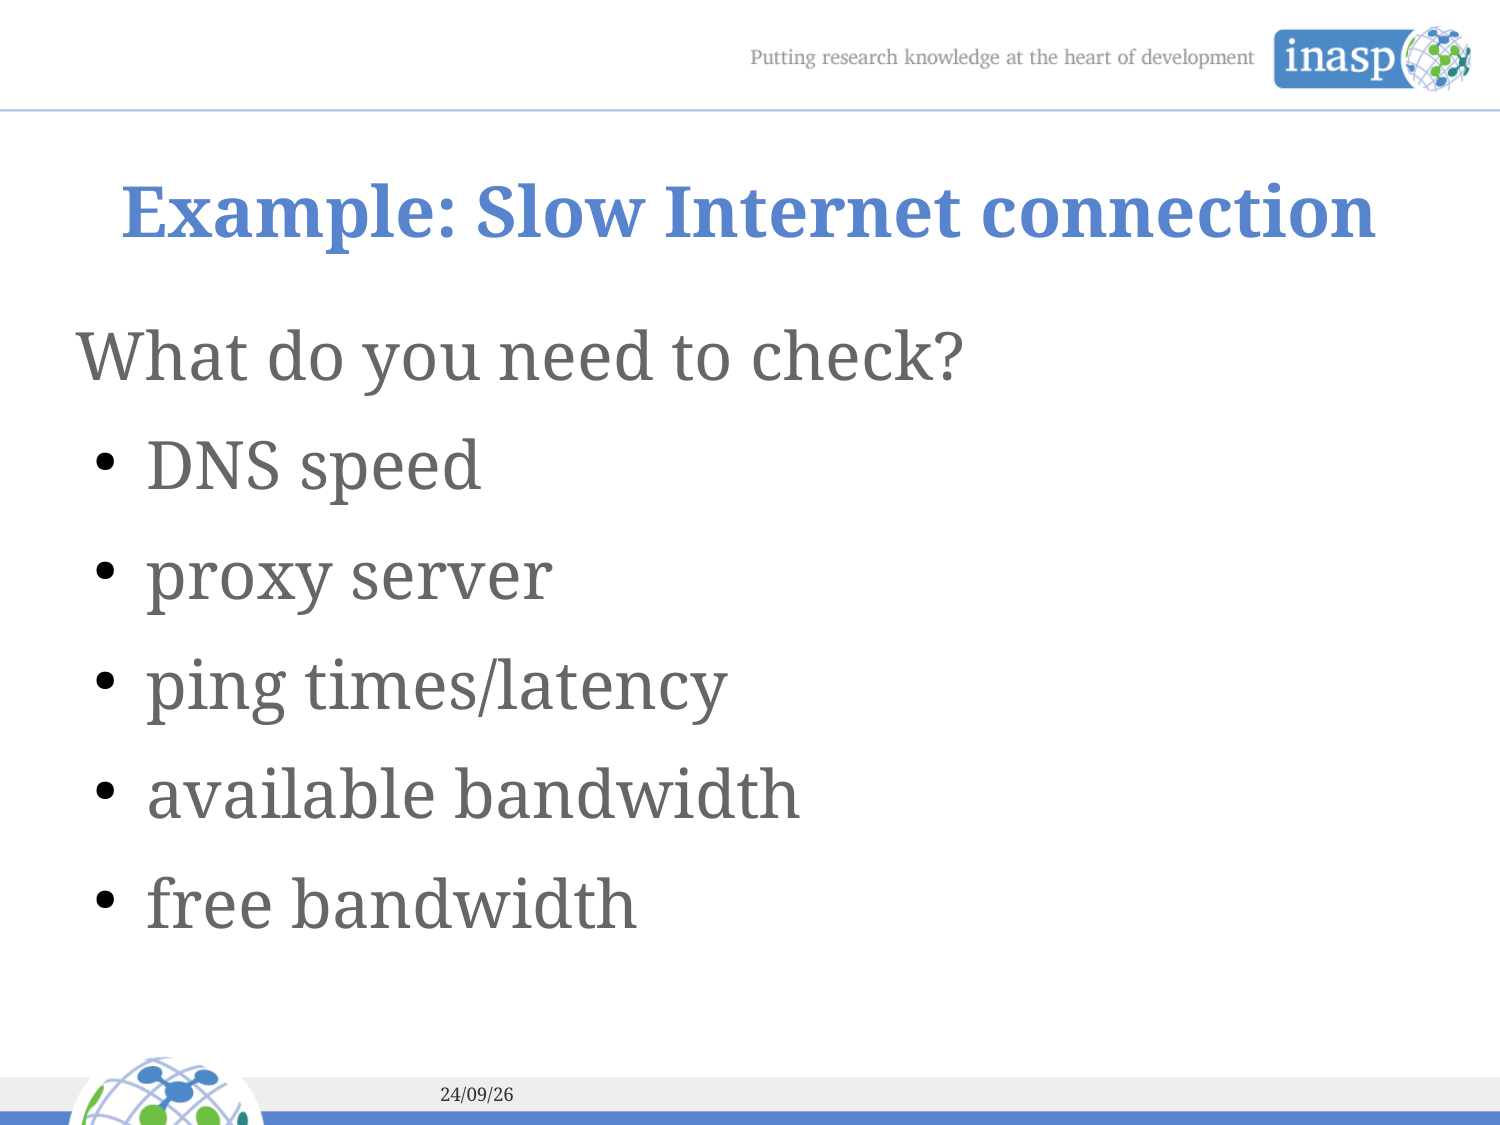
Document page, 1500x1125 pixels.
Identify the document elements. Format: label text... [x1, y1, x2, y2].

title Example: Slow Internet connection [75, 129, 1426, 313]
list What do you need to check? DNS speed proxy server ping times/latency available bandwidth free bandwidth [75, 313, 1426, 967]
picture [0, 0, 1500, 1125]
